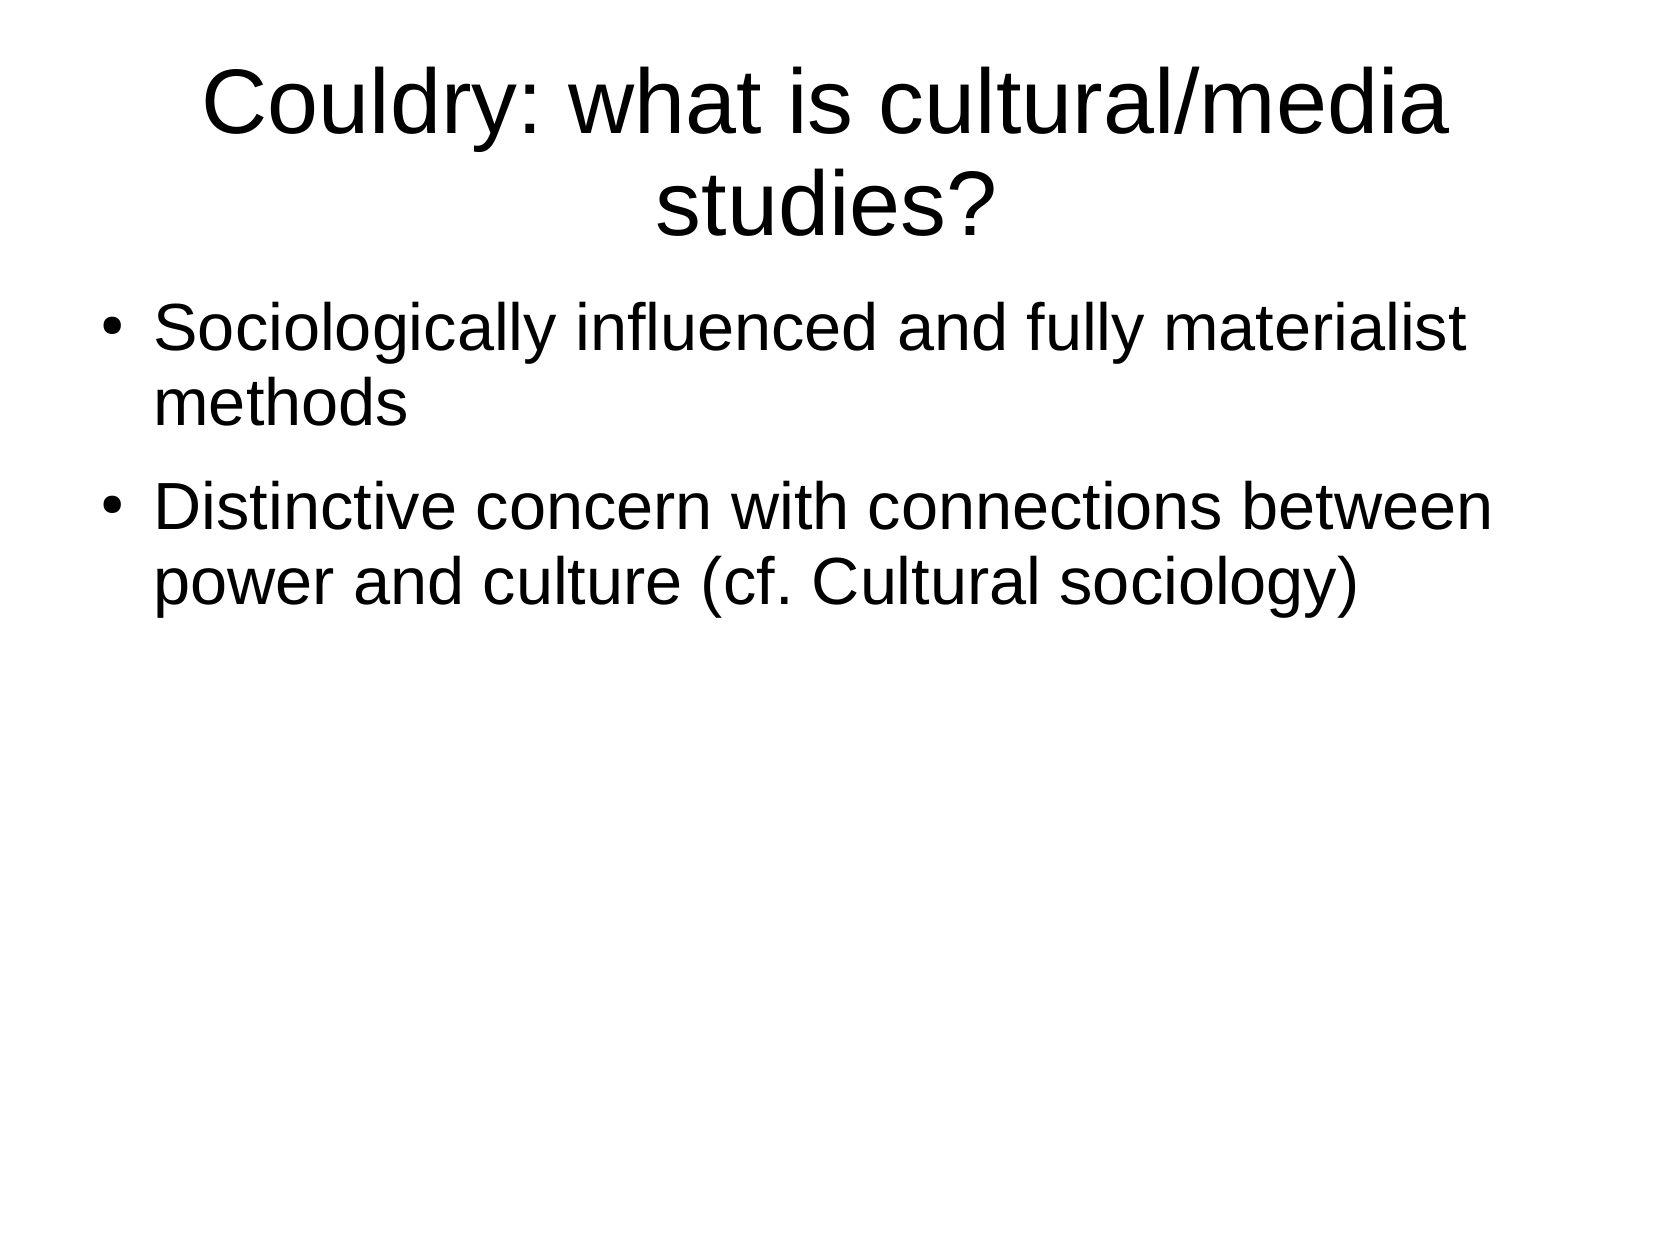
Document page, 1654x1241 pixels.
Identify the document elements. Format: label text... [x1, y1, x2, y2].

list Sociologically influenced and fully materialist methods Distinctive concern with connections between power and culture (cf. Cultural sociology) [82, 290, 1571, 1010]
title Couldry: what is cultural/media studies? [82, 49, 1571, 257]
